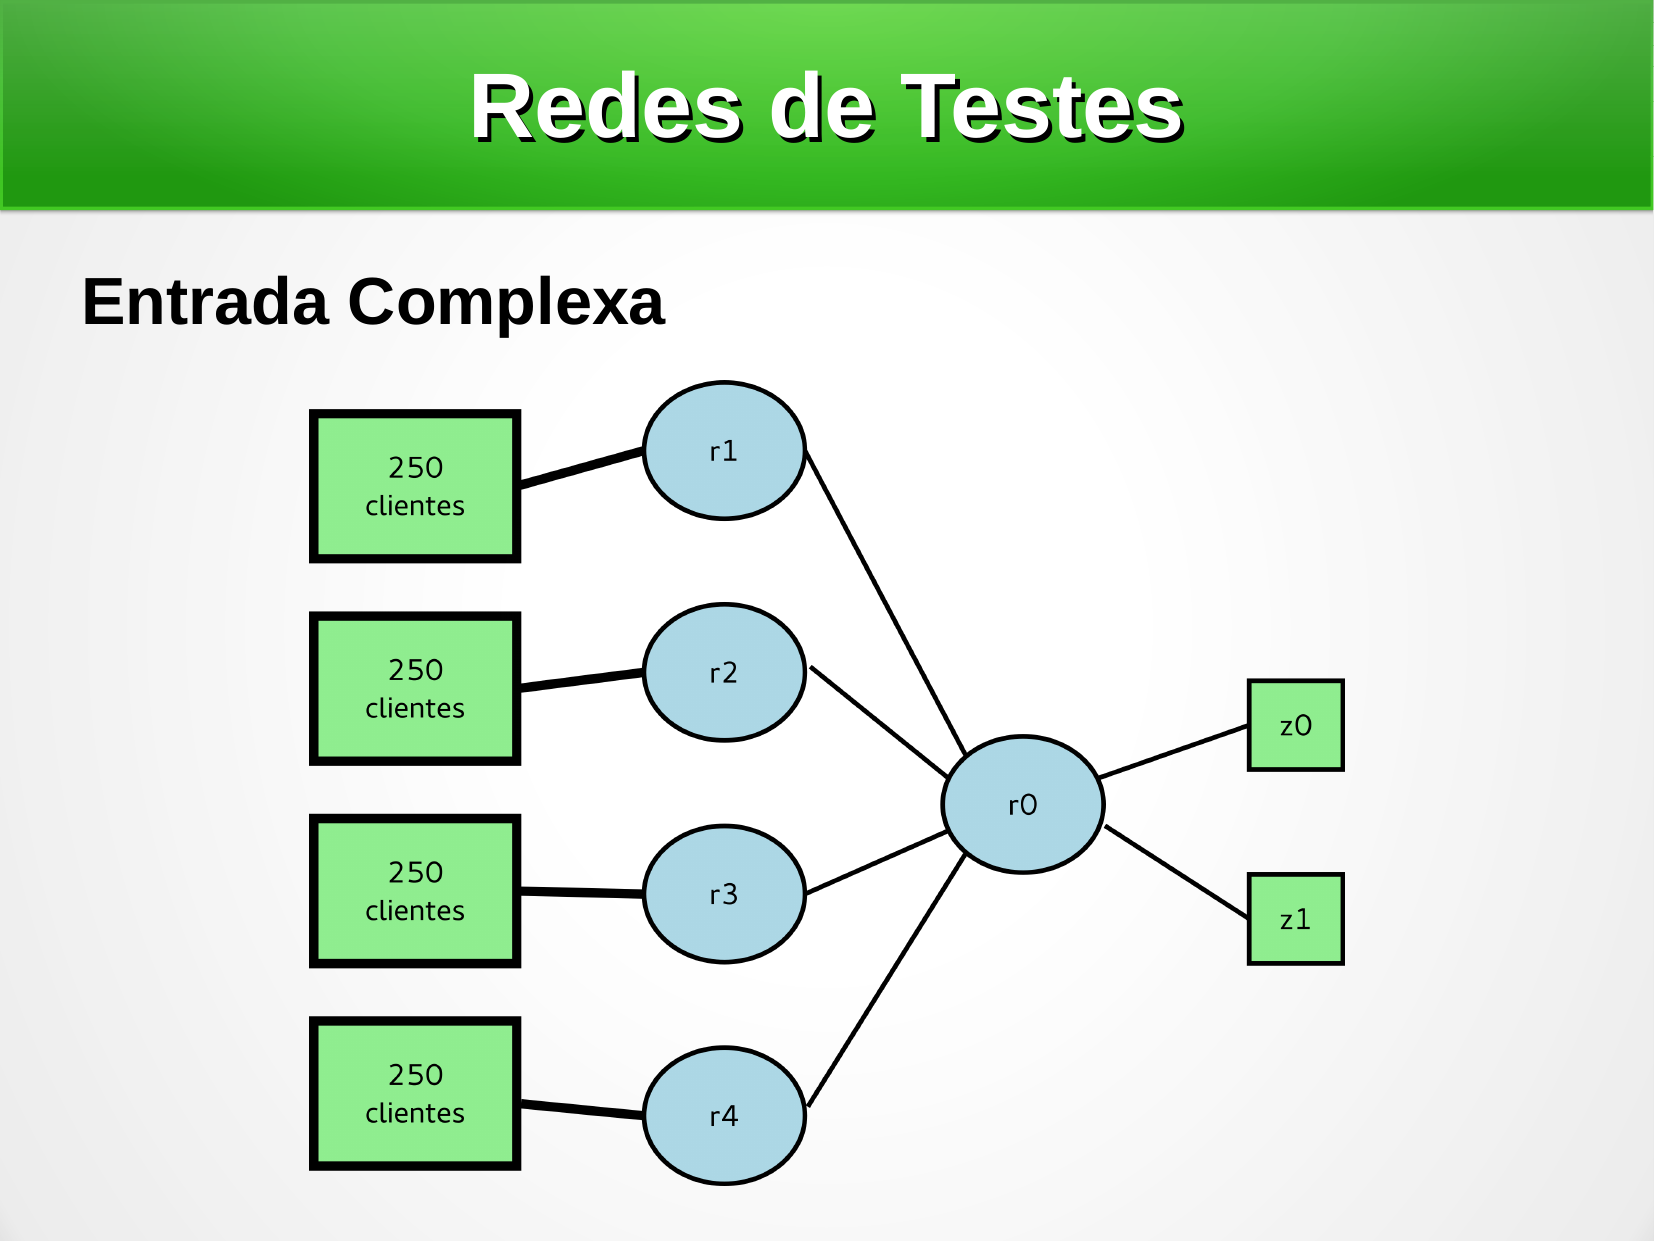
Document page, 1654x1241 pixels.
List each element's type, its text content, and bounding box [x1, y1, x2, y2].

list Entrada Complexa [81, 263, 706, 361]
title Redes de Testes [82, 35, 1571, 178]
picture [309, 380, 1345, 1186]
